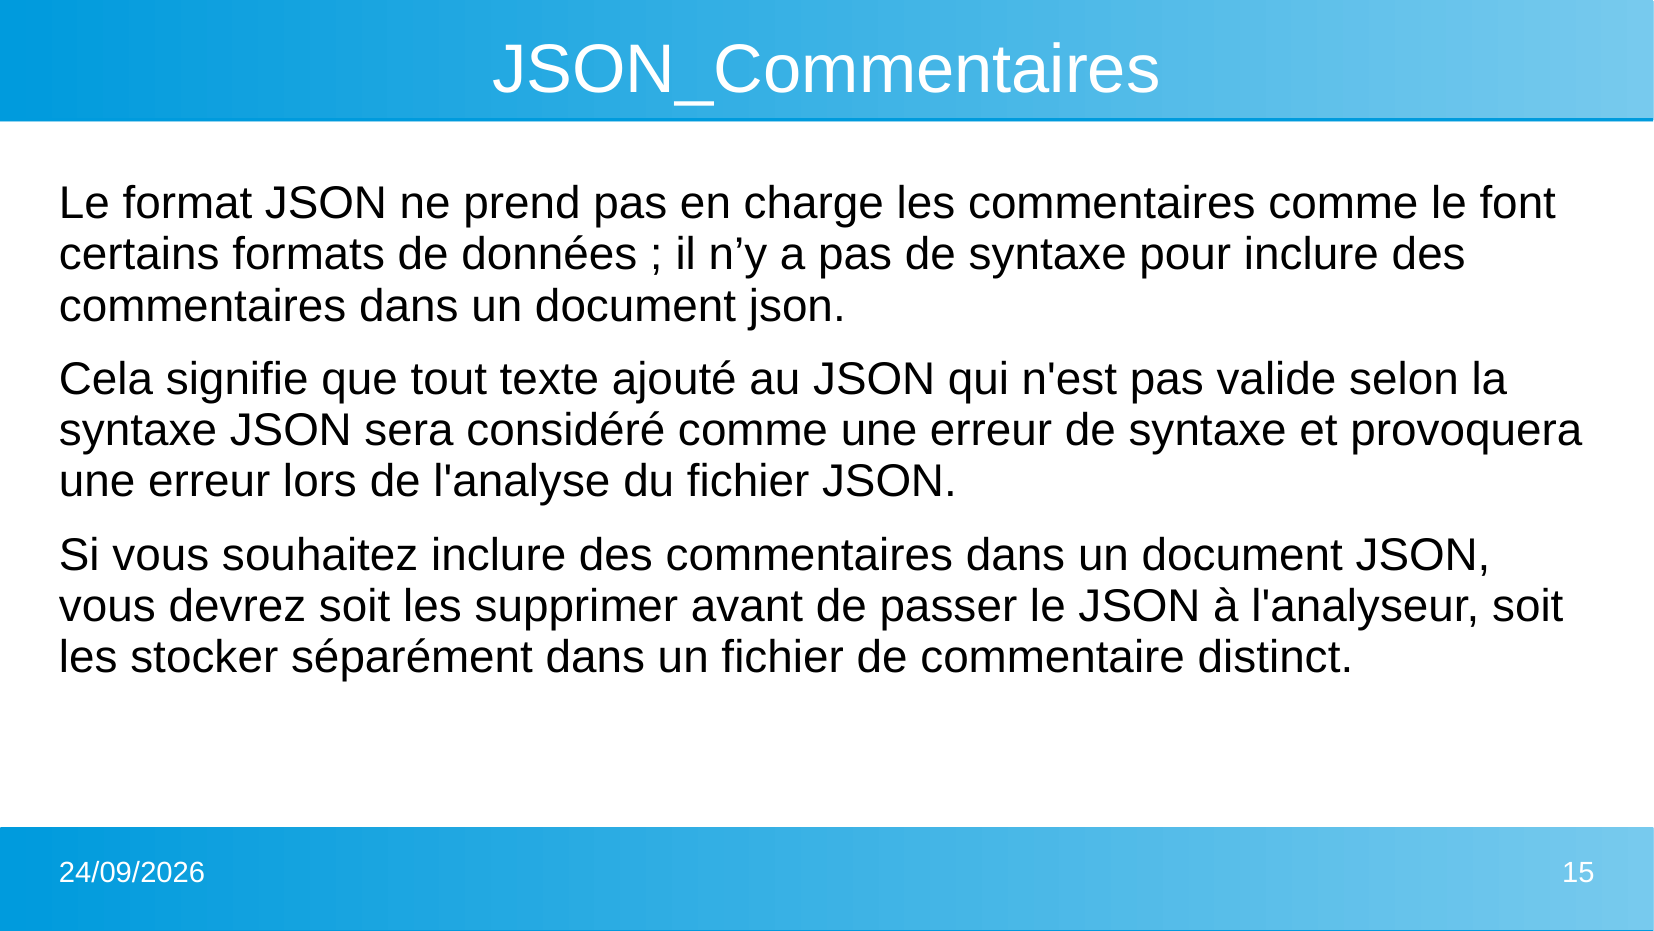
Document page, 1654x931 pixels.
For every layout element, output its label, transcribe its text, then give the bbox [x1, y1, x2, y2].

title JSON_Commentaires [58, 29, 1595, 108]
list Le format JSON ne prend pas en charge les commentaires comme le font certains formats de données ; il n’y a pas de syntaxe pour inclure des commentaires dans un document json. Cela signifie que tout texte ajouté au JSON qui n'est pas valide selon la syntaxe JSON sera considéré comme une erreur de syntaxe et provoquera une erreur lors de l'analyse du fichier JSON. Si vous souhaitez inclure des commentaires dans un document JSON, vous devrez soit les supprimer avant de passer le JSON à l'analyseur, soit les stocker séparément dans un fichier de commentaire distinct. [58, 177, 1595, 768]
